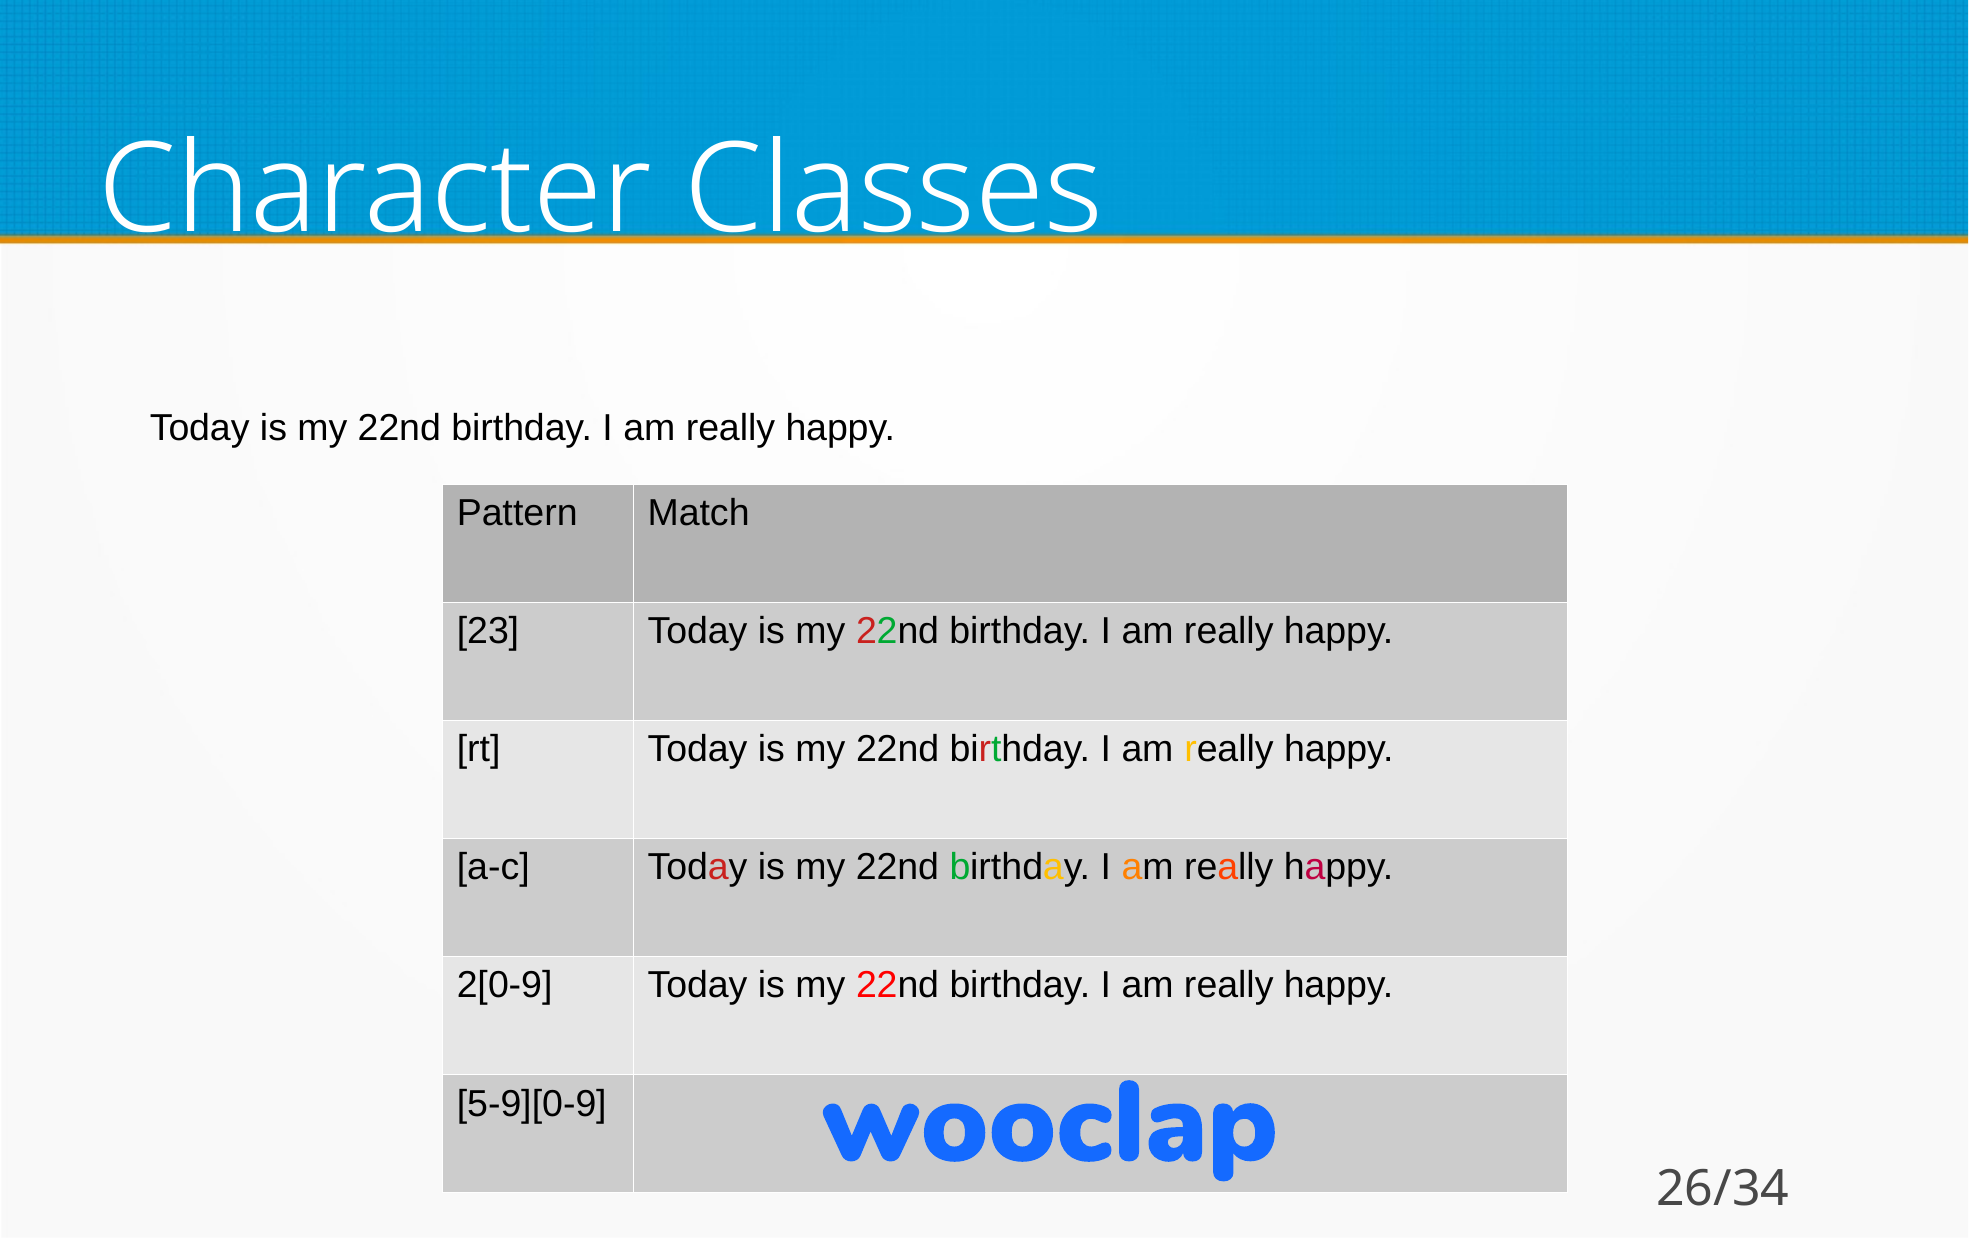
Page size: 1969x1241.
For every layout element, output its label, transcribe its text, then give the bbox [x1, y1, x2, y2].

table_cell [23] [443, 603, 633, 720]
table_cell [rt] [443, 721, 633, 838]
table_header Match [634, 485, 1567, 602]
table_cell [634, 1075, 1567, 1192]
table_cell Today is my 22nd birthday. I am really happy. [634, 957, 1567, 1074]
table_cell 2[0-9] [443, 957, 633, 1074]
table_cell Today is my 22nd birthday. I am really happy. [634, 603, 1567, 720]
text_box Today is my 22nd birthday. I am really happy. [135, 315, 961, 498]
picture [0, 233, 1969, 1241]
table_cell Today is my 22nd birthday. I am really happy. [634, 839, 1567, 956]
title Character Classes [98, 49, 1870, 257]
table_cell [a-c] [443, 839, 633, 956]
table_cell Today is my 22nd birthday. I am really happy. [634, 721, 1567, 838]
table_cell [5-9][0-9] [443, 1075, 633, 1192]
table_header Pattern [443, 485, 633, 602]
